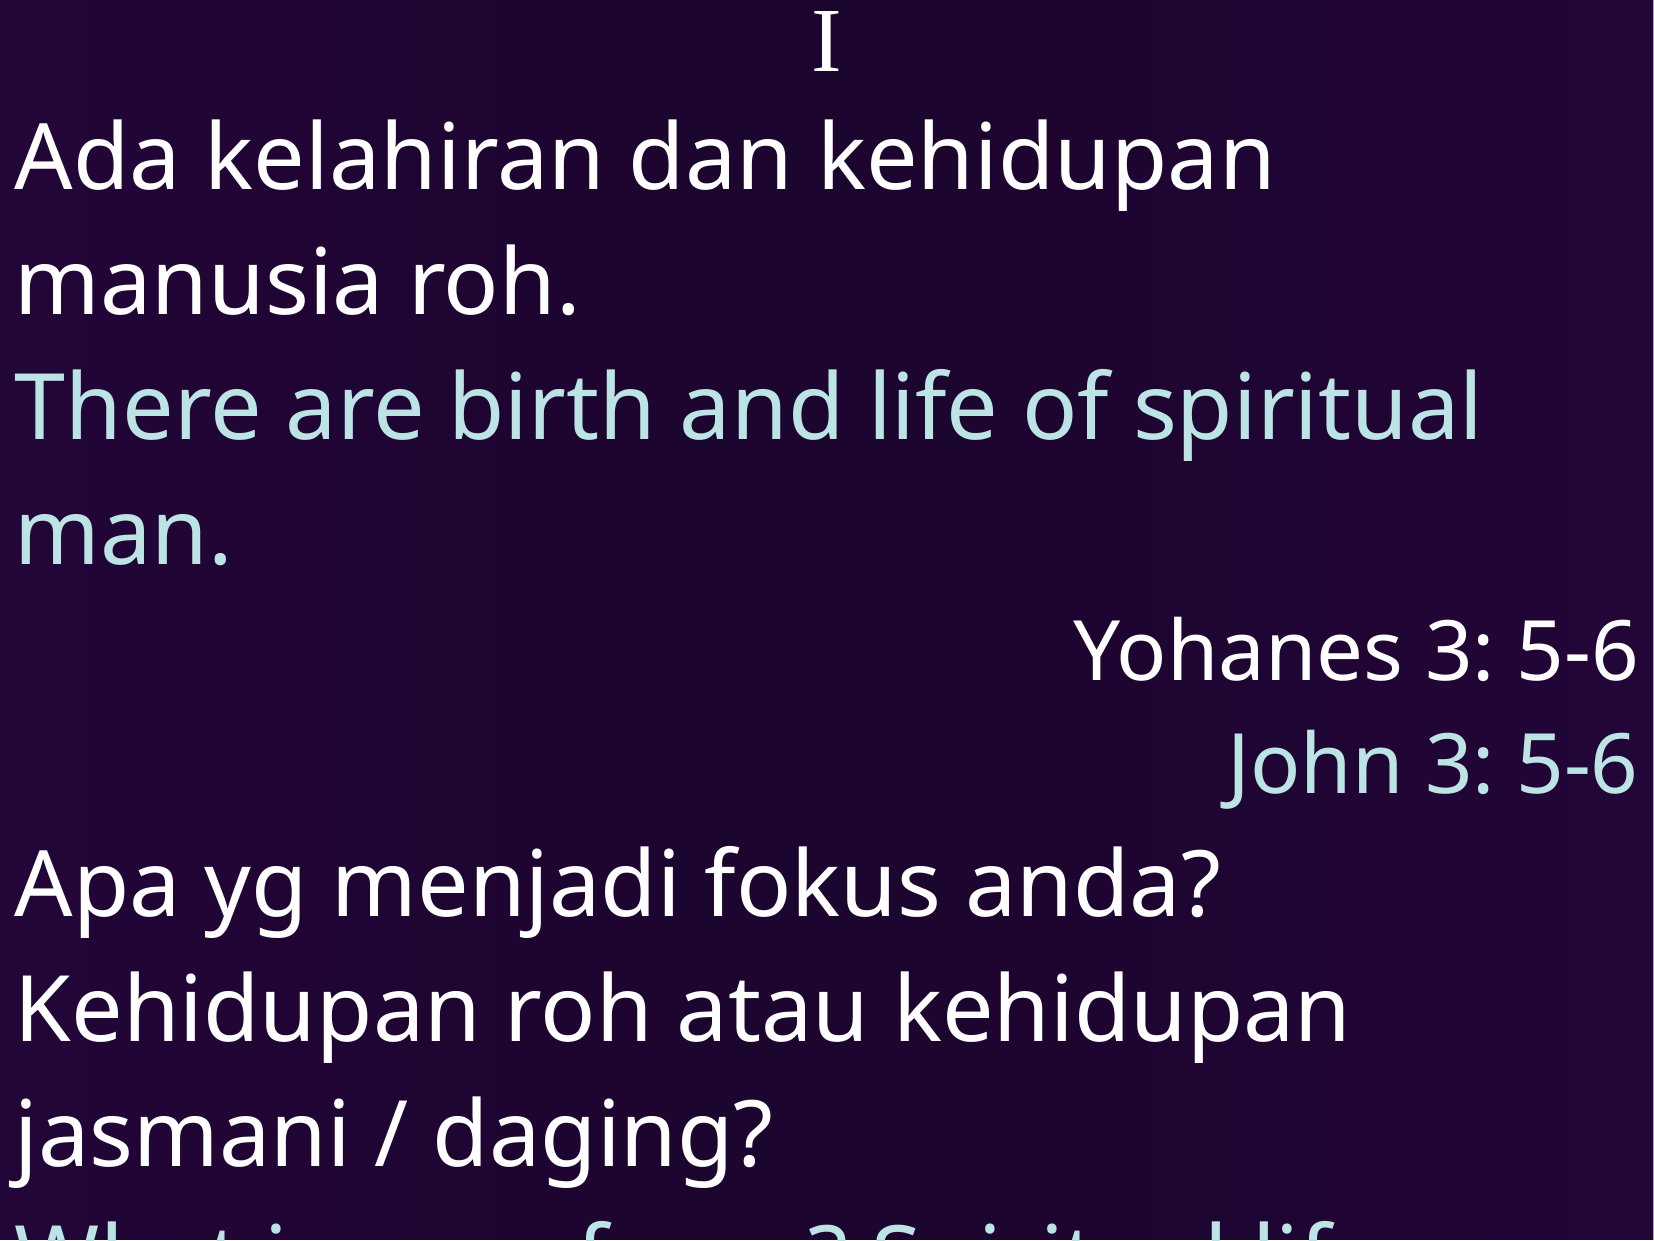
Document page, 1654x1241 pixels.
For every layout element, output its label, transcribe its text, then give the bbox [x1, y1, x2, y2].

text_box I Ada kelahiran dan kehidupan manusia roh. There are birth and life of spiritual man. Yohanes 3: 5-6 John 3: 5-6 Apa yg menjadi fokus anda? Kehidupan roh atau kehidupan jasmani / daging? What is your focus? Spiritual life or physical / flesh life? [0, 0, 1654, 1241]
